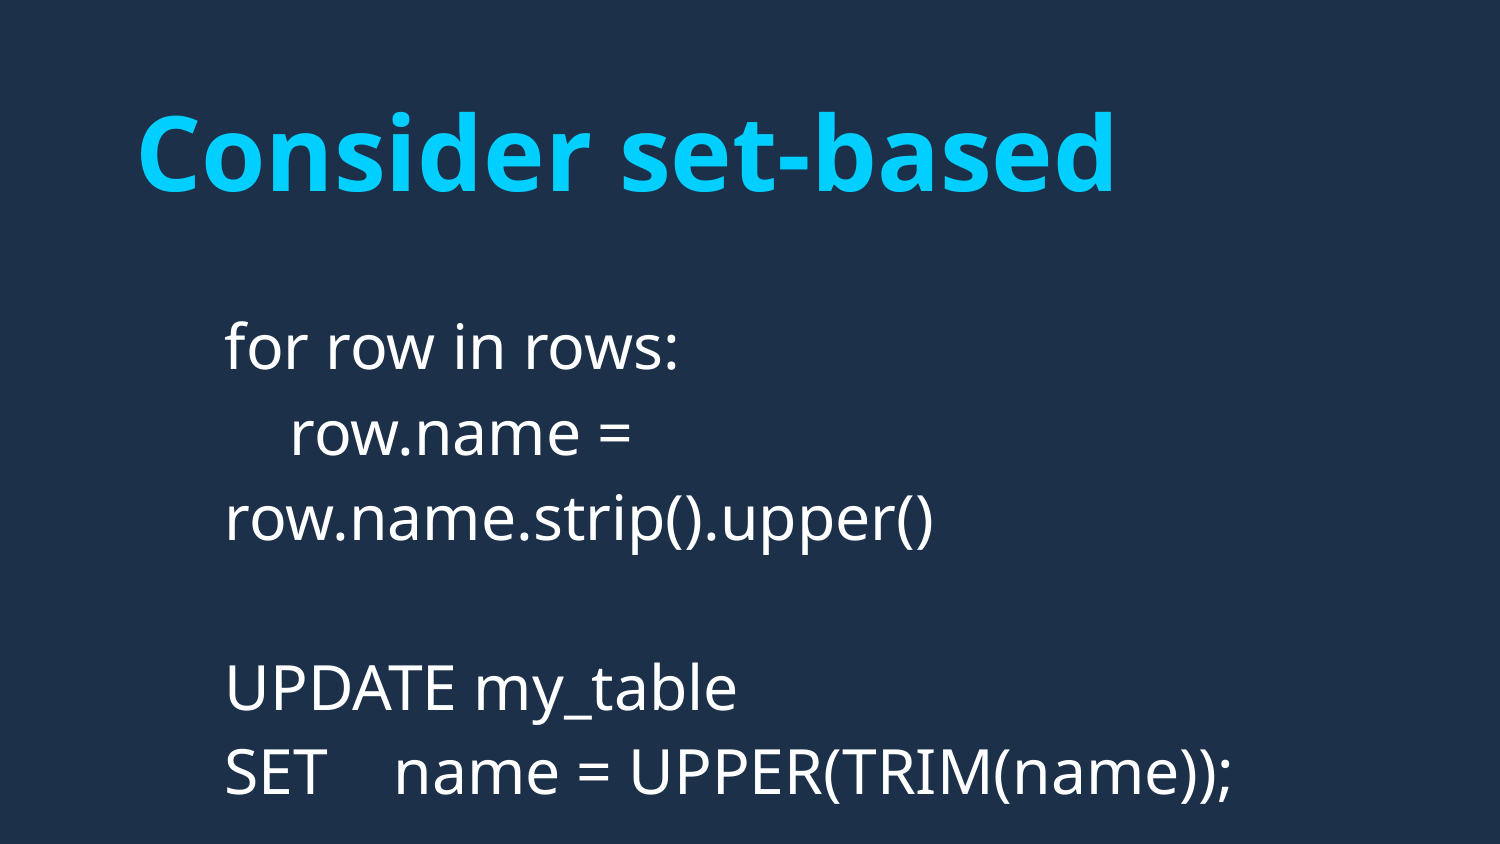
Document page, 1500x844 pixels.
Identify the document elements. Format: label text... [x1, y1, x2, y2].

text_box Consider set-based [135, 26, 1238, 210]
text_box for row in rows: row.name = row.name.strip().upper() UPDATE my_table SET name = UPPER(TRIM(name)); [135, 210, 1276, 736]
